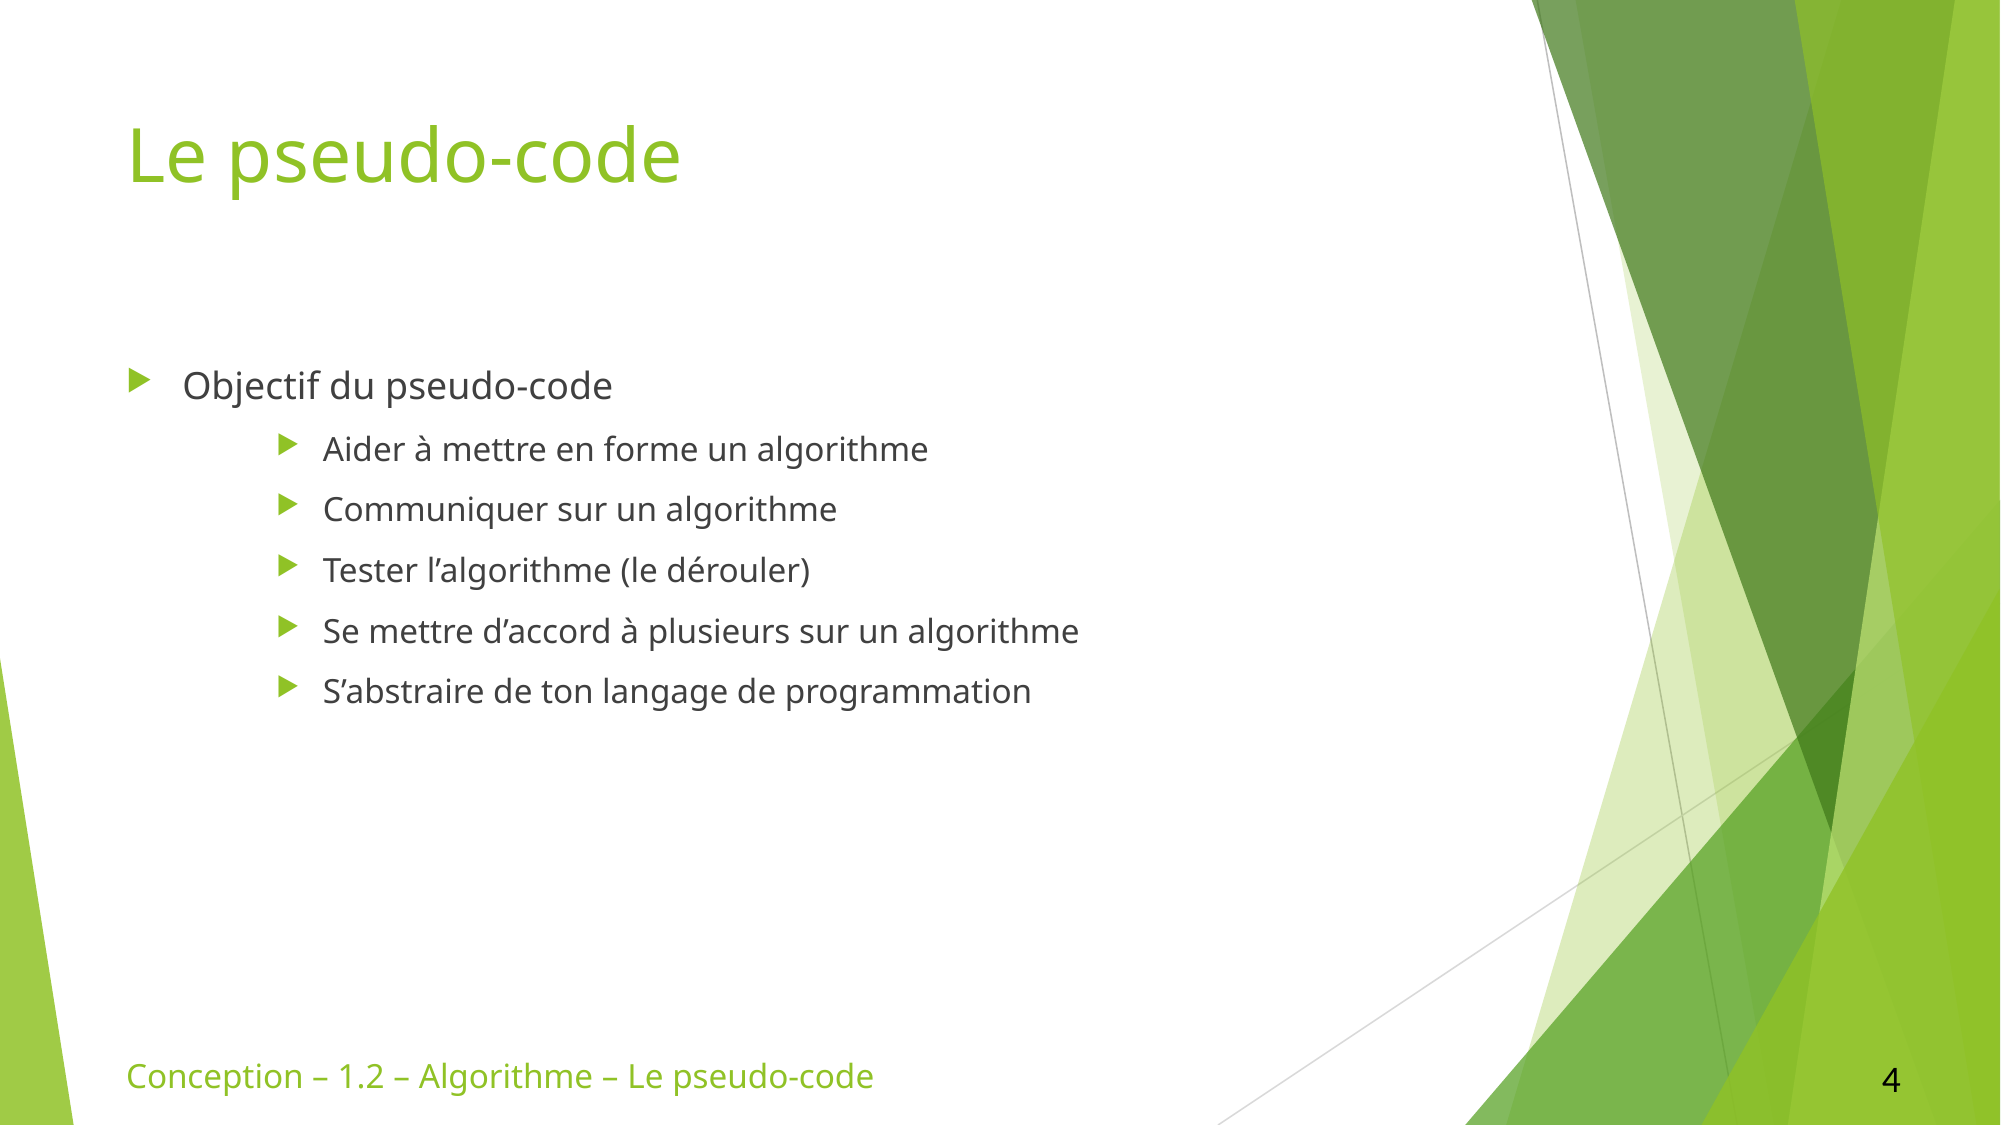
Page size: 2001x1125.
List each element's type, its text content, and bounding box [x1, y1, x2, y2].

title Le pseudo-code [111, 99, 1522, 317]
list Objectif du pseudo-code Aider à mettre en forme un algorithme Communiquer sur un algorithme Tester l’algorithme (le dérouler) Se mettre d’accord à plusieurs sur un algorithme S’abstraire de ton langage de programmation [111, 354, 1522, 992]
text_box [1866, 1047, 1979, 1108]
text_box Conception – 1.2 – Algorithme – Le pseudo-code [111, 1047, 1094, 1109]
